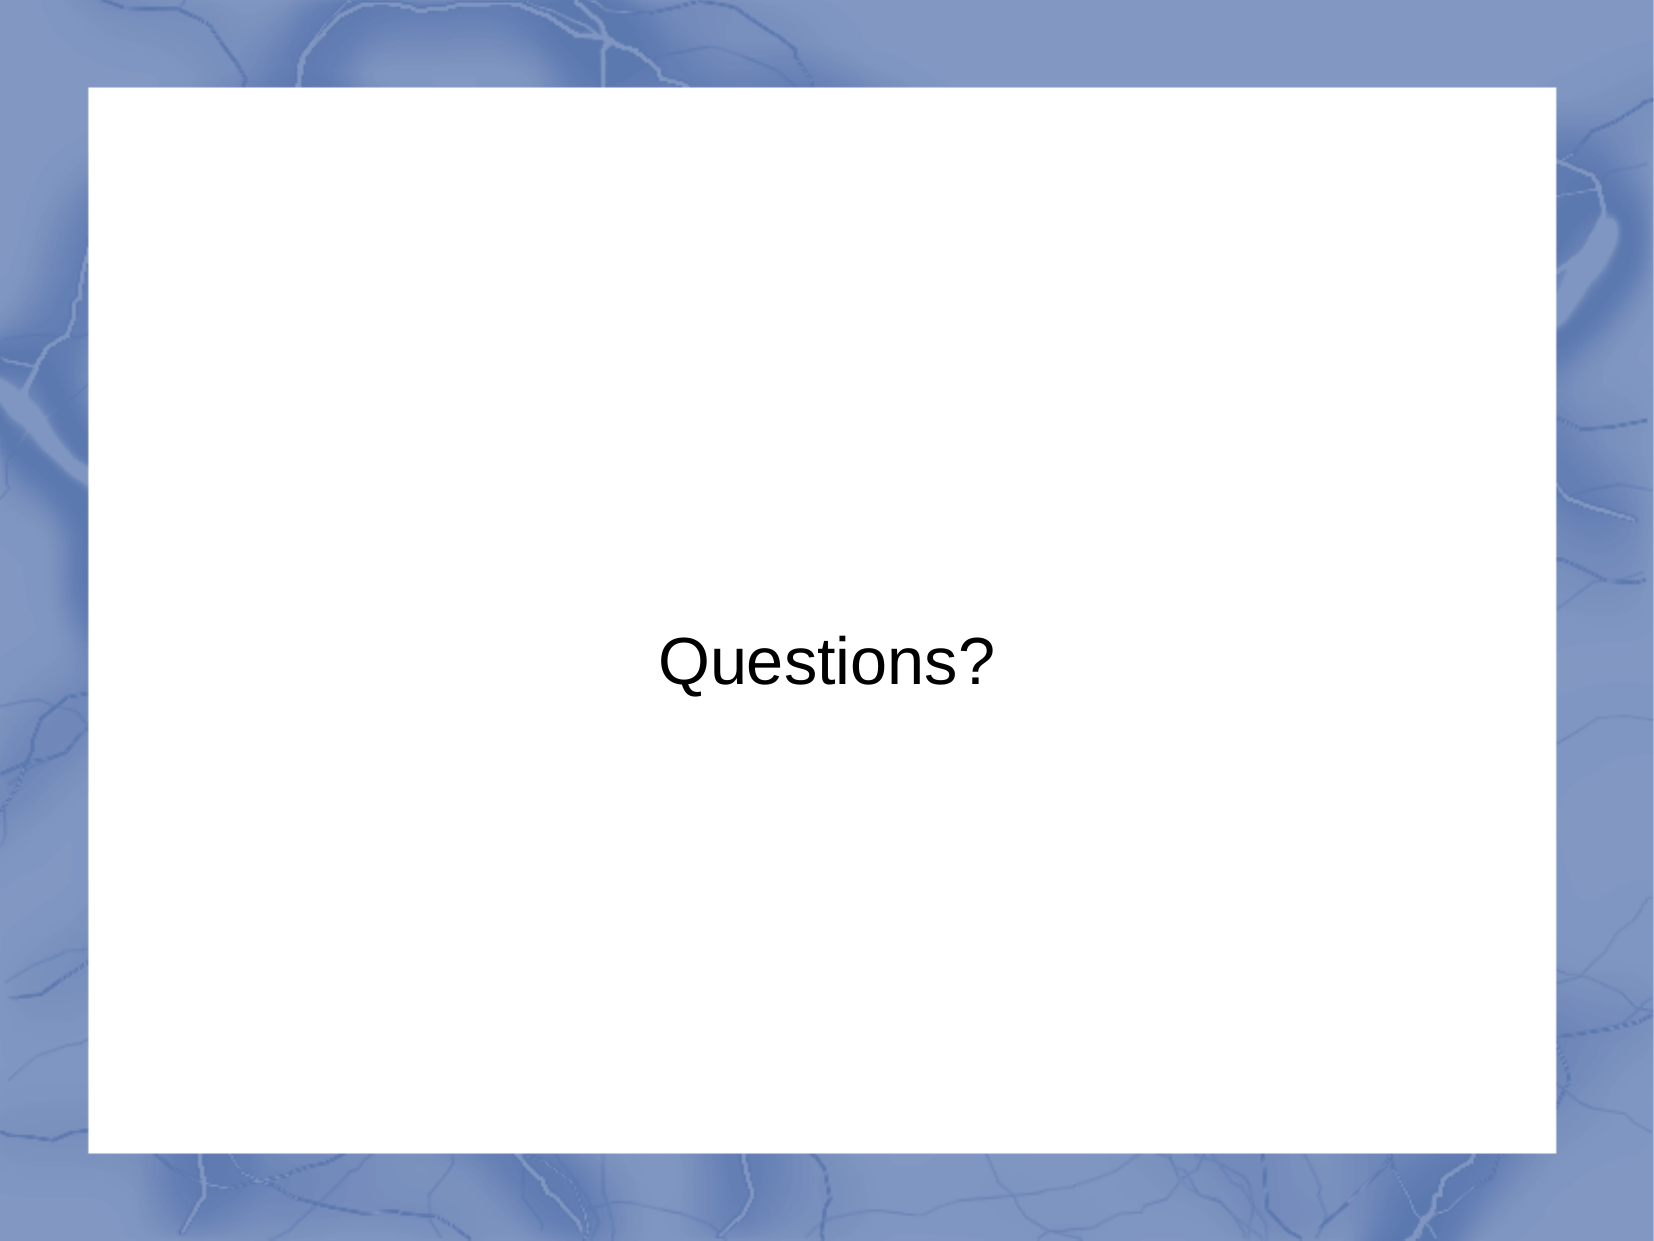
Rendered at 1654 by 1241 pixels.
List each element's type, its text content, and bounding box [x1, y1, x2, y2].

picture [0, 0, 1654, 1241]
subtitle Questions? [118, 90, 1536, 1232]
